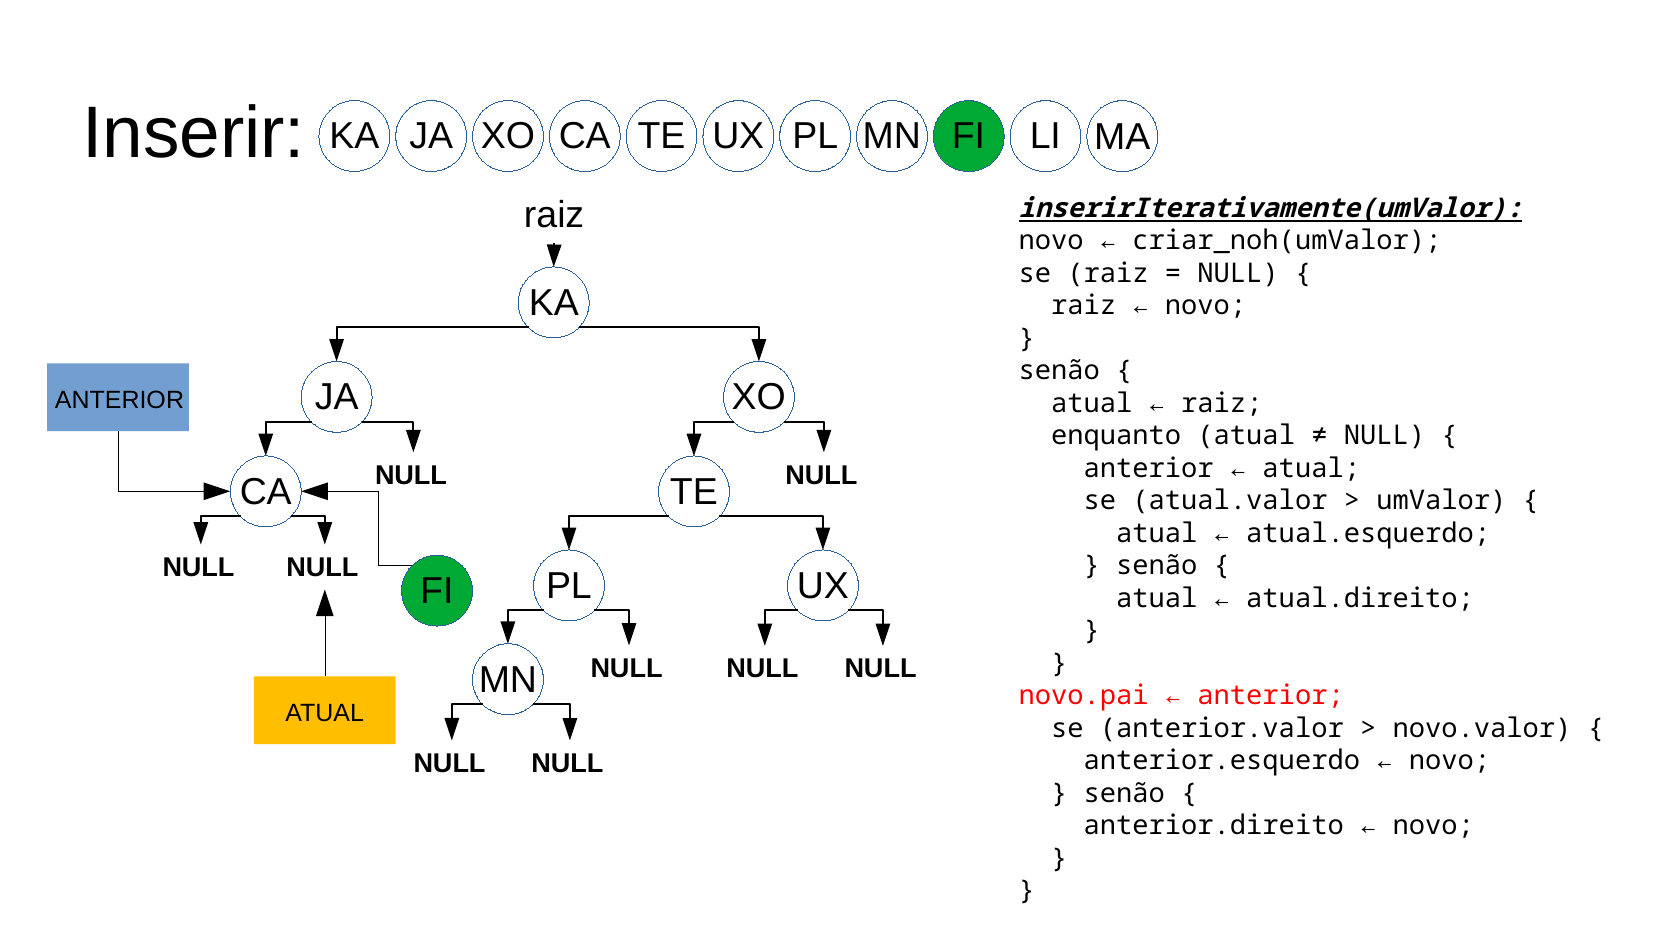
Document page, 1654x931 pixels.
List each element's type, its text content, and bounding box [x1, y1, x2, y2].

text_box MA [1086, 100, 1158, 172]
text_box NULL [575, 645, 683, 691]
text_box inserirIterativamente(umValor): novo ← criar_noh(umValor); se (raiz = NULL) { raiz ← novo; } senão { atual ← raiz; enquanto (atual ≠ NULL) { anterior ← atual; se (atual.valor > umValor) { atual ← atual.esquerdo; } senão { atual ← atual.direito; } } novo.pai ← anterior; se (anterior.valor > novo.valor) { anterior.esquerdo ← novo; } senão { anterior.direito ← novo; } } [1003, 182, 1654, 931]
text_box UX [702, 100, 774, 172]
text_box NULL [360, 492, 378, 498]
text_box LI [1010, 100, 1081, 172]
text_box [47, 421, 189, 432]
text_box TE [626, 100, 697, 172]
text_box PL [779, 100, 851, 172]
text_box NULL [147, 544, 254, 590]
text_box ANTERIOR [40, 377, 201, 421]
text_box FI [401, 555, 473, 627]
text_box KA [518, 266, 590, 338]
text_box NULL [271, 544, 378, 590]
text_box NULL [711, 645, 818, 691]
text_box NULL [516, 740, 624, 786]
text_box raiz [509, 186, 600, 244]
text_box NULL [398, 740, 505, 786]
text_box XO [723, 361, 795, 433]
text_box KA [318, 100, 390, 172]
text_box PL [533, 549, 605, 621]
title Inserir: [82, 54, 1571, 211]
text_box [47, 363, 189, 377]
text_box NULL [360, 452, 467, 498]
text_box TE [658, 455, 730, 527]
text_box MN [472, 643, 544, 715]
text_box CA [230, 455, 302, 527]
text_box CA [549, 100, 621, 172]
text_box [744, 118, 786, 212]
text_box UX [787, 549, 859, 621]
text_box JA [395, 100, 467, 172]
text_box ATUAL [270, 690, 384, 734]
text_box XO [472, 100, 544, 172]
text_box NULL [770, 452, 878, 498]
text_box MN [856, 100, 928, 172]
text_box JA [301, 361, 373, 433]
text_box [253, 676, 396, 745]
text_box NULL [829, 645, 937, 691]
text_box FI [933, 100, 1005, 172]
